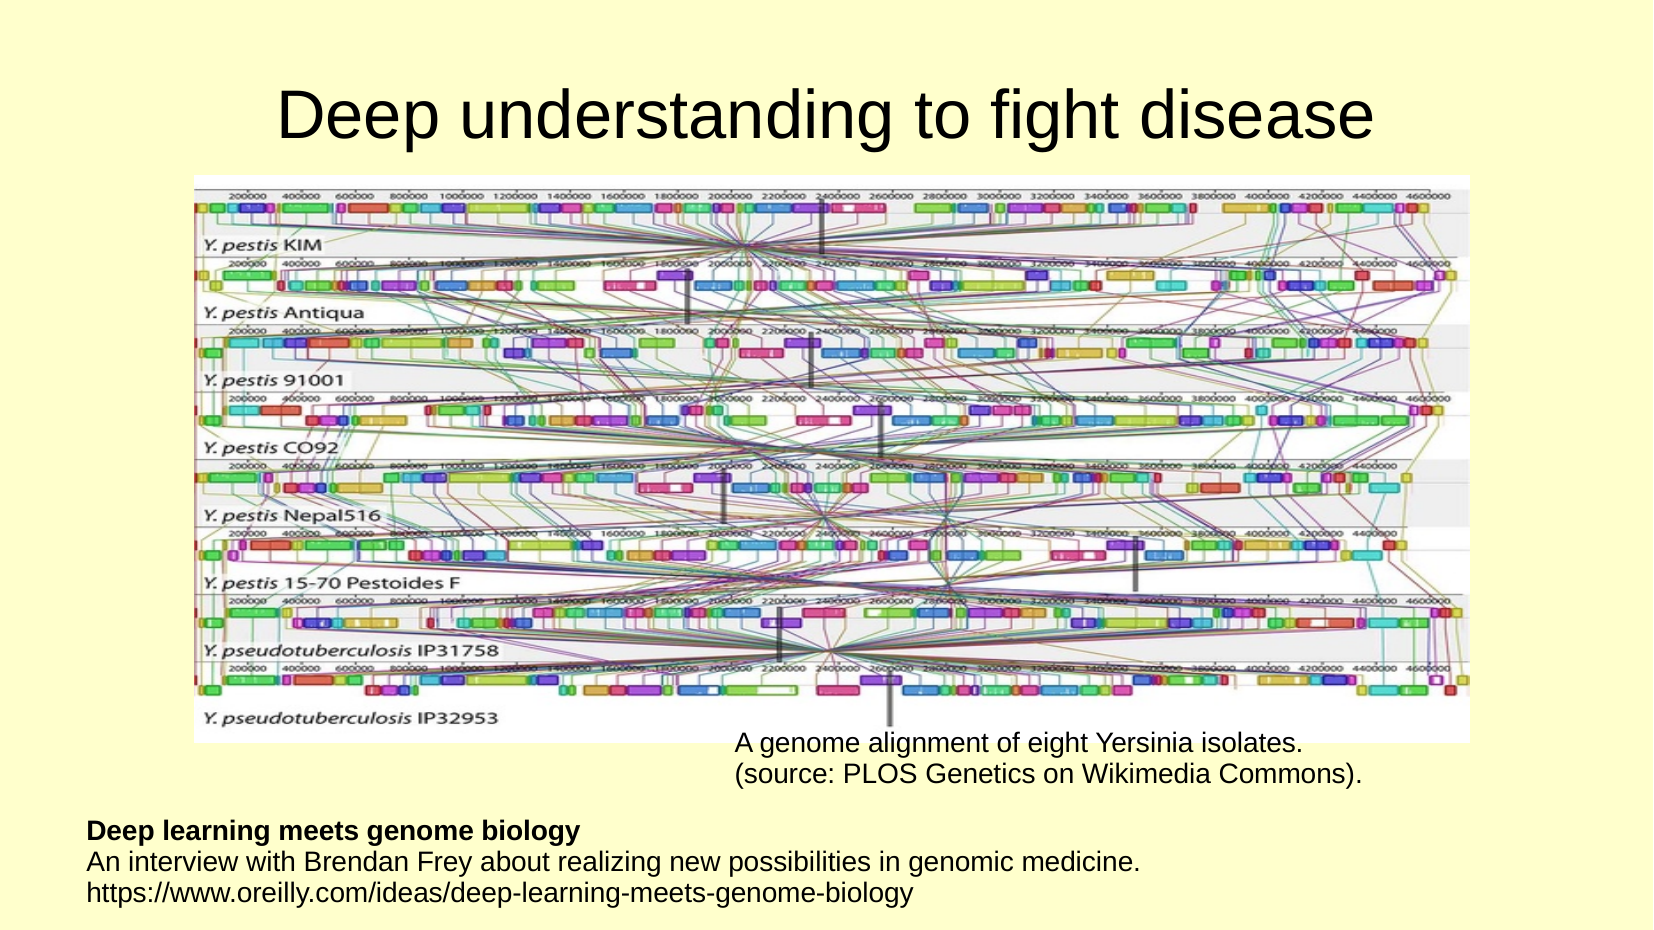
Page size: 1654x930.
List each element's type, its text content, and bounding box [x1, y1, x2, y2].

picture [194, 175, 1470, 743]
text_box A genome alignment of eight Yersinia isolates. (source: PLOS Genetics on Wikimedia Commons). [719, 719, 1386, 798]
text_box Deep learning meets genome biology An interview with Brendan Frey about realizing new possibilities in genomic medicine. https://www.oreilly.com/ideas/deep-learning-meets-genome-biology [71, 776, 1157, 918]
title Deep understanding to fight disease [82, 36, 1571, 193]
